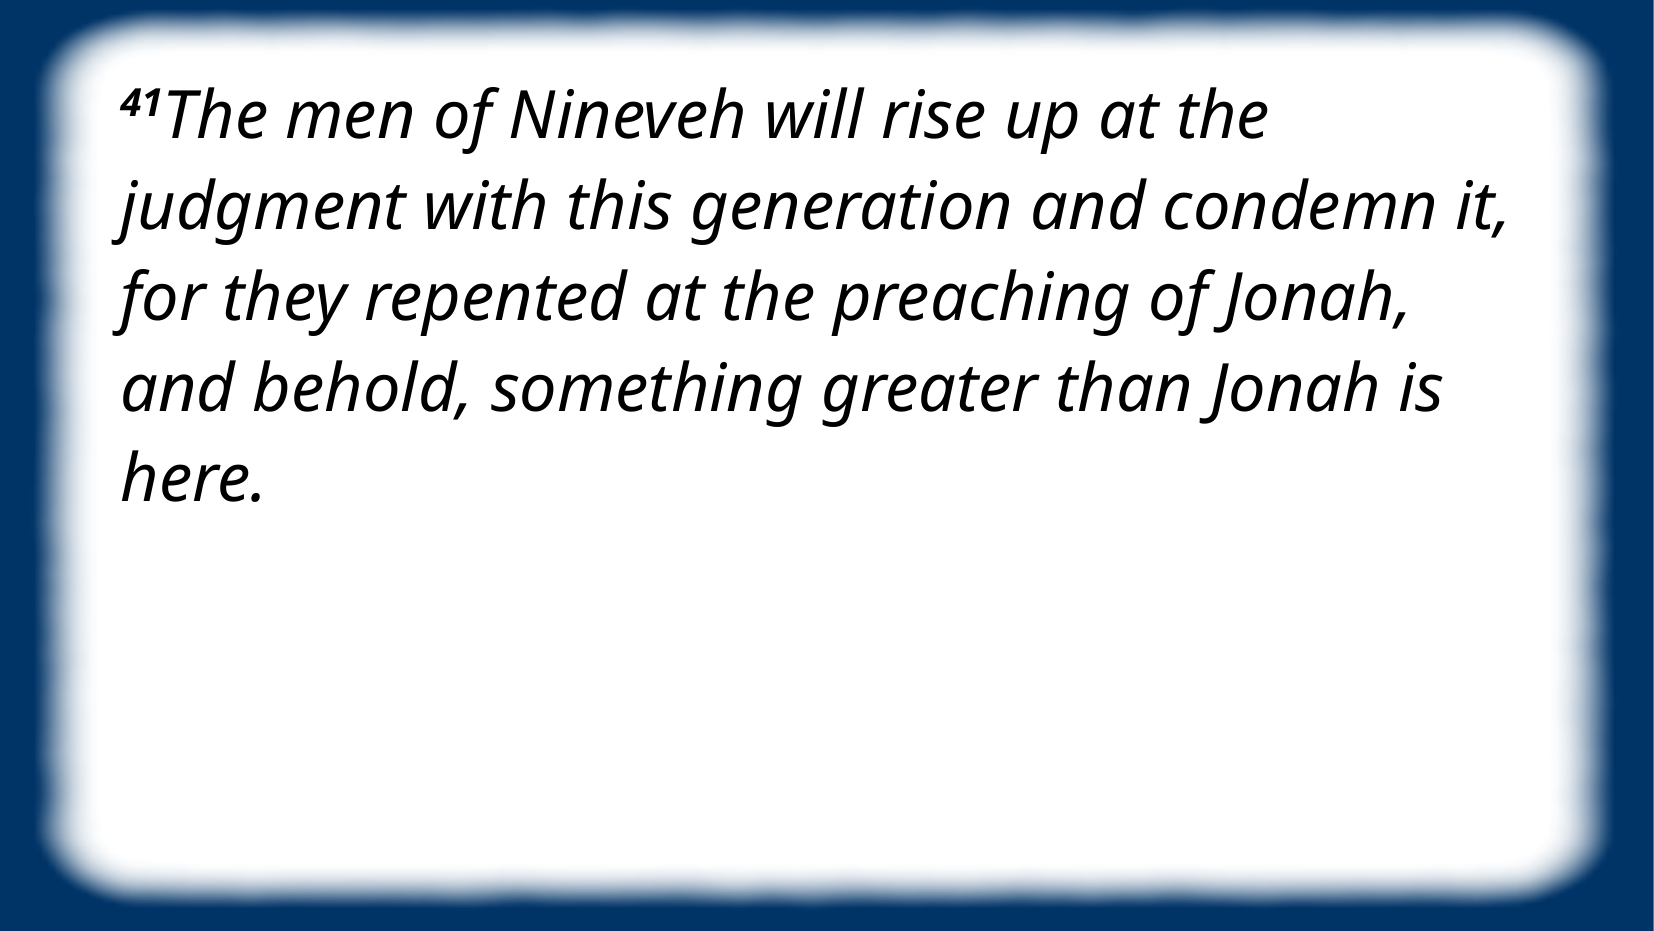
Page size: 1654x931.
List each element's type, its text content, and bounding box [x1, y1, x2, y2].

text_box 41The men of Nineveh will rise up at the judgment with this generation and condemn it, for they repented at the preaching of Jonah, and behold, something greater than Jonah is here. [105, 60, 1546, 519]
picture [0, 0, 1654, 931]
